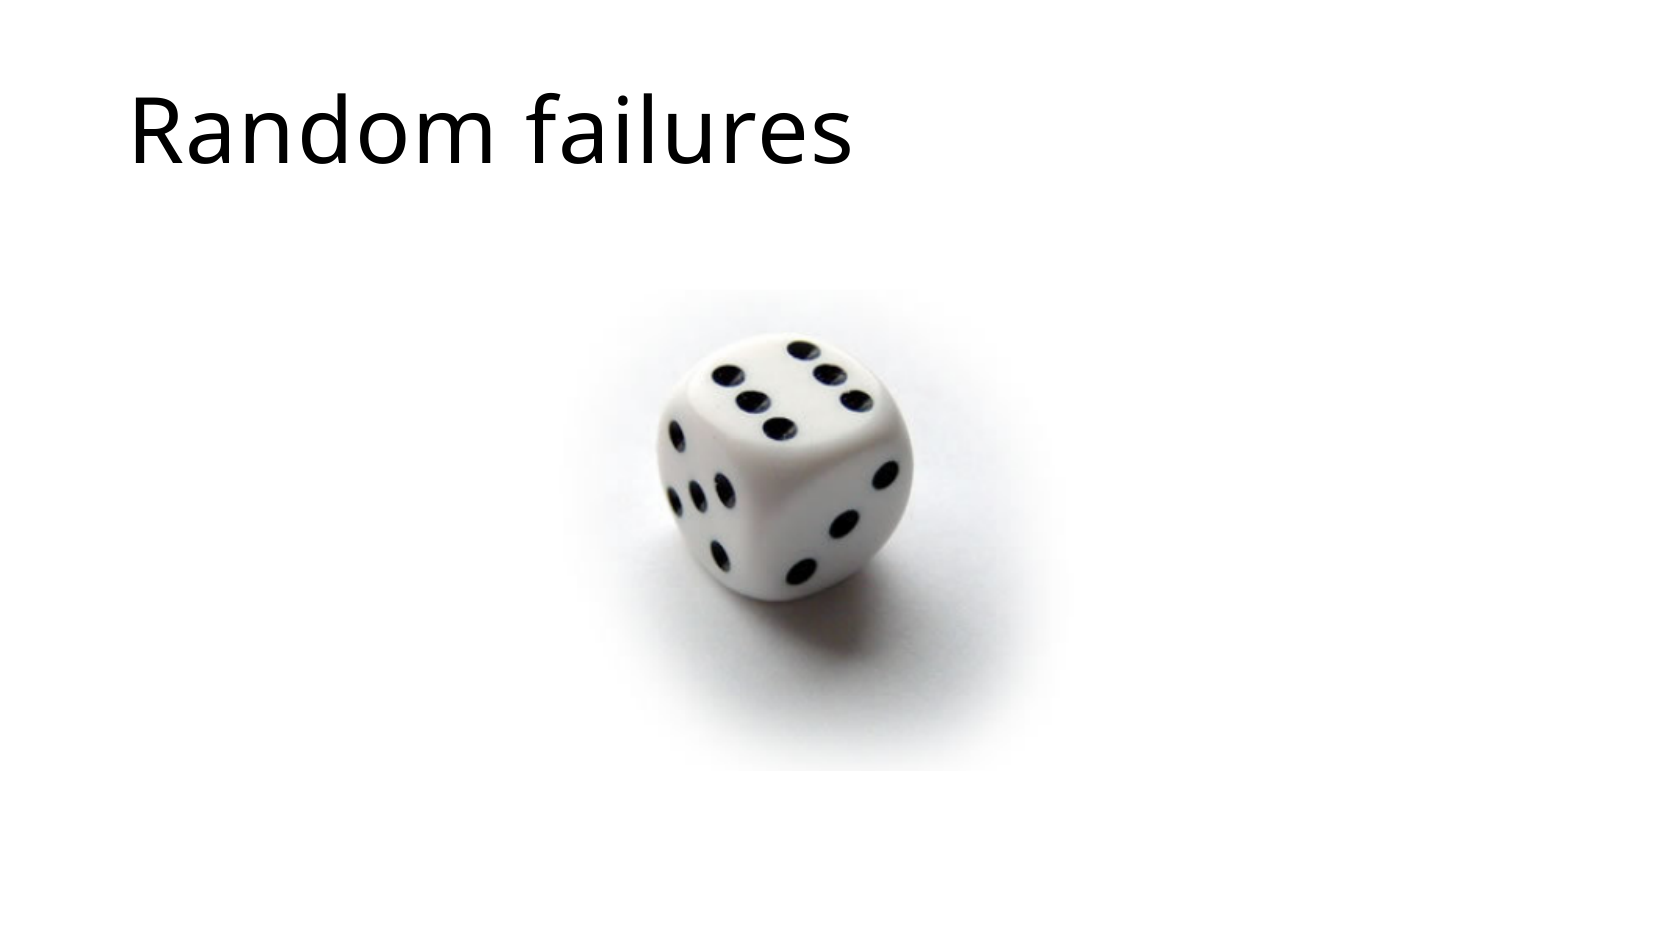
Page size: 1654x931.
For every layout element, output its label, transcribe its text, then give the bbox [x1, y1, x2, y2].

picture [487, 234, 1089, 771]
title Random failures [127, 69, 1654, 187]
